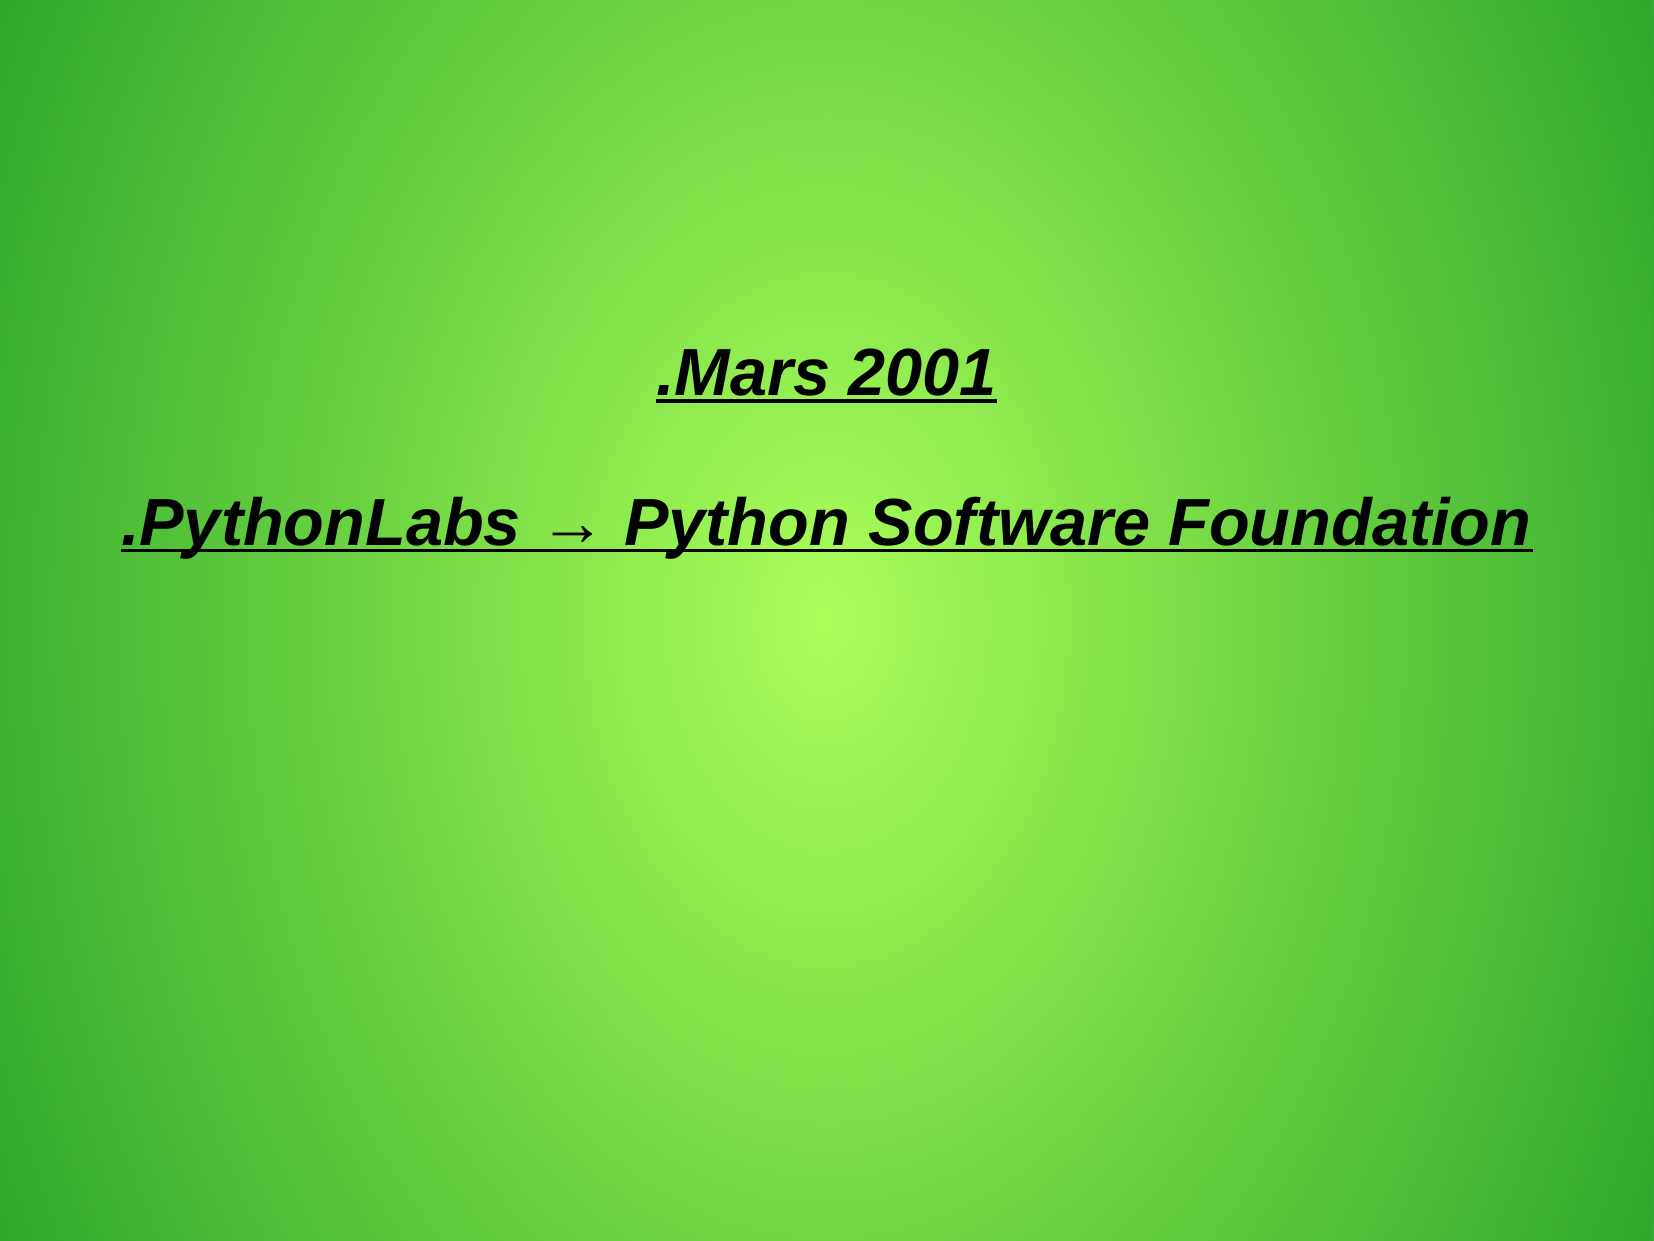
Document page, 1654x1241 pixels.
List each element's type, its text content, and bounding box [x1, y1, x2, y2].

subtitle .Mars 2001 .PythonLabs → Python Software Foundation [82, 47, 1571, 997]
